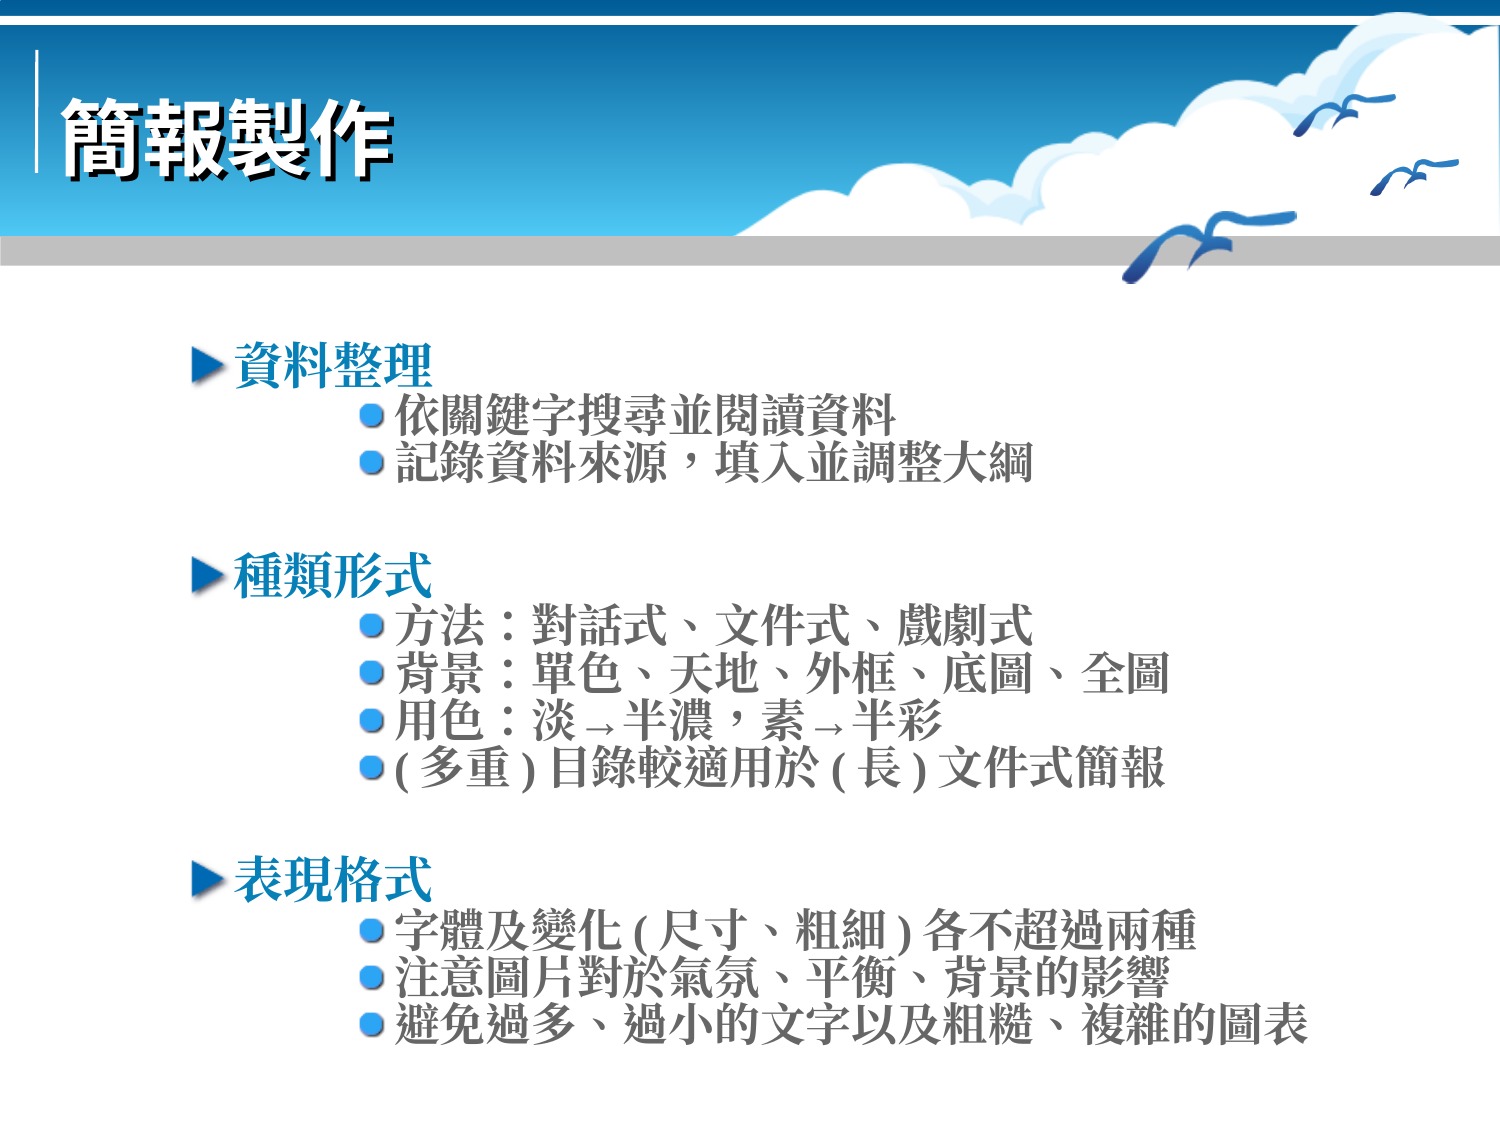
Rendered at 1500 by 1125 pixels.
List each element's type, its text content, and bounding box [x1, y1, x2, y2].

list 資料整理 依關鍵字搜尋並閱讀資料 記錄資料來源，填入並調整大綱 種類形式 方法：對話式、文件式、戲劇式 背景：單色、天地、外框、底圖、全圖 用色：淡→半濃，素→半彩 (多重)目錄較適用於(長)文件式簡報 表現格式 字體及變化(尺寸、粗細)各不超過兩種 注意圖片對於氣氛、平衡、背景的影響 避免過多、過小的文字以及粗糙、複雜的圖表 [189, 311, 1461, 1050]
title 簡報製作 [59, 86, 1465, 186]
picture [730, 12, 1500, 284]
